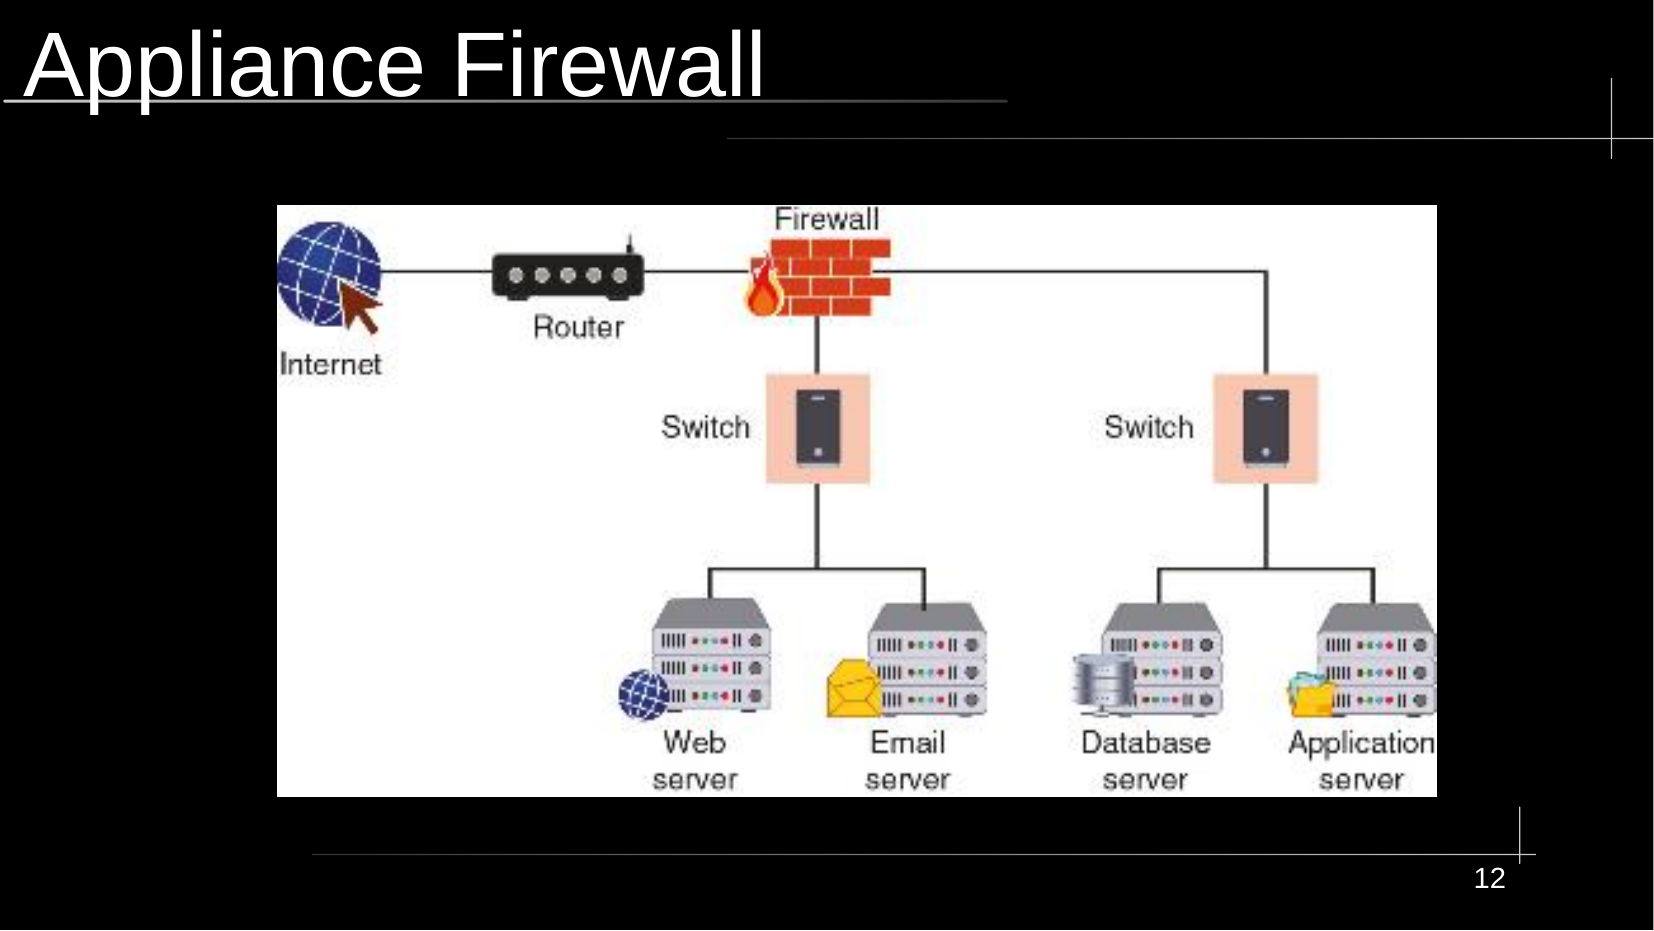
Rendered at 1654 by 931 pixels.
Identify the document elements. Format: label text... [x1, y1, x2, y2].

title Appliance Firewall [23, 11, 1589, 119]
picture [277, 205, 1437, 797]
